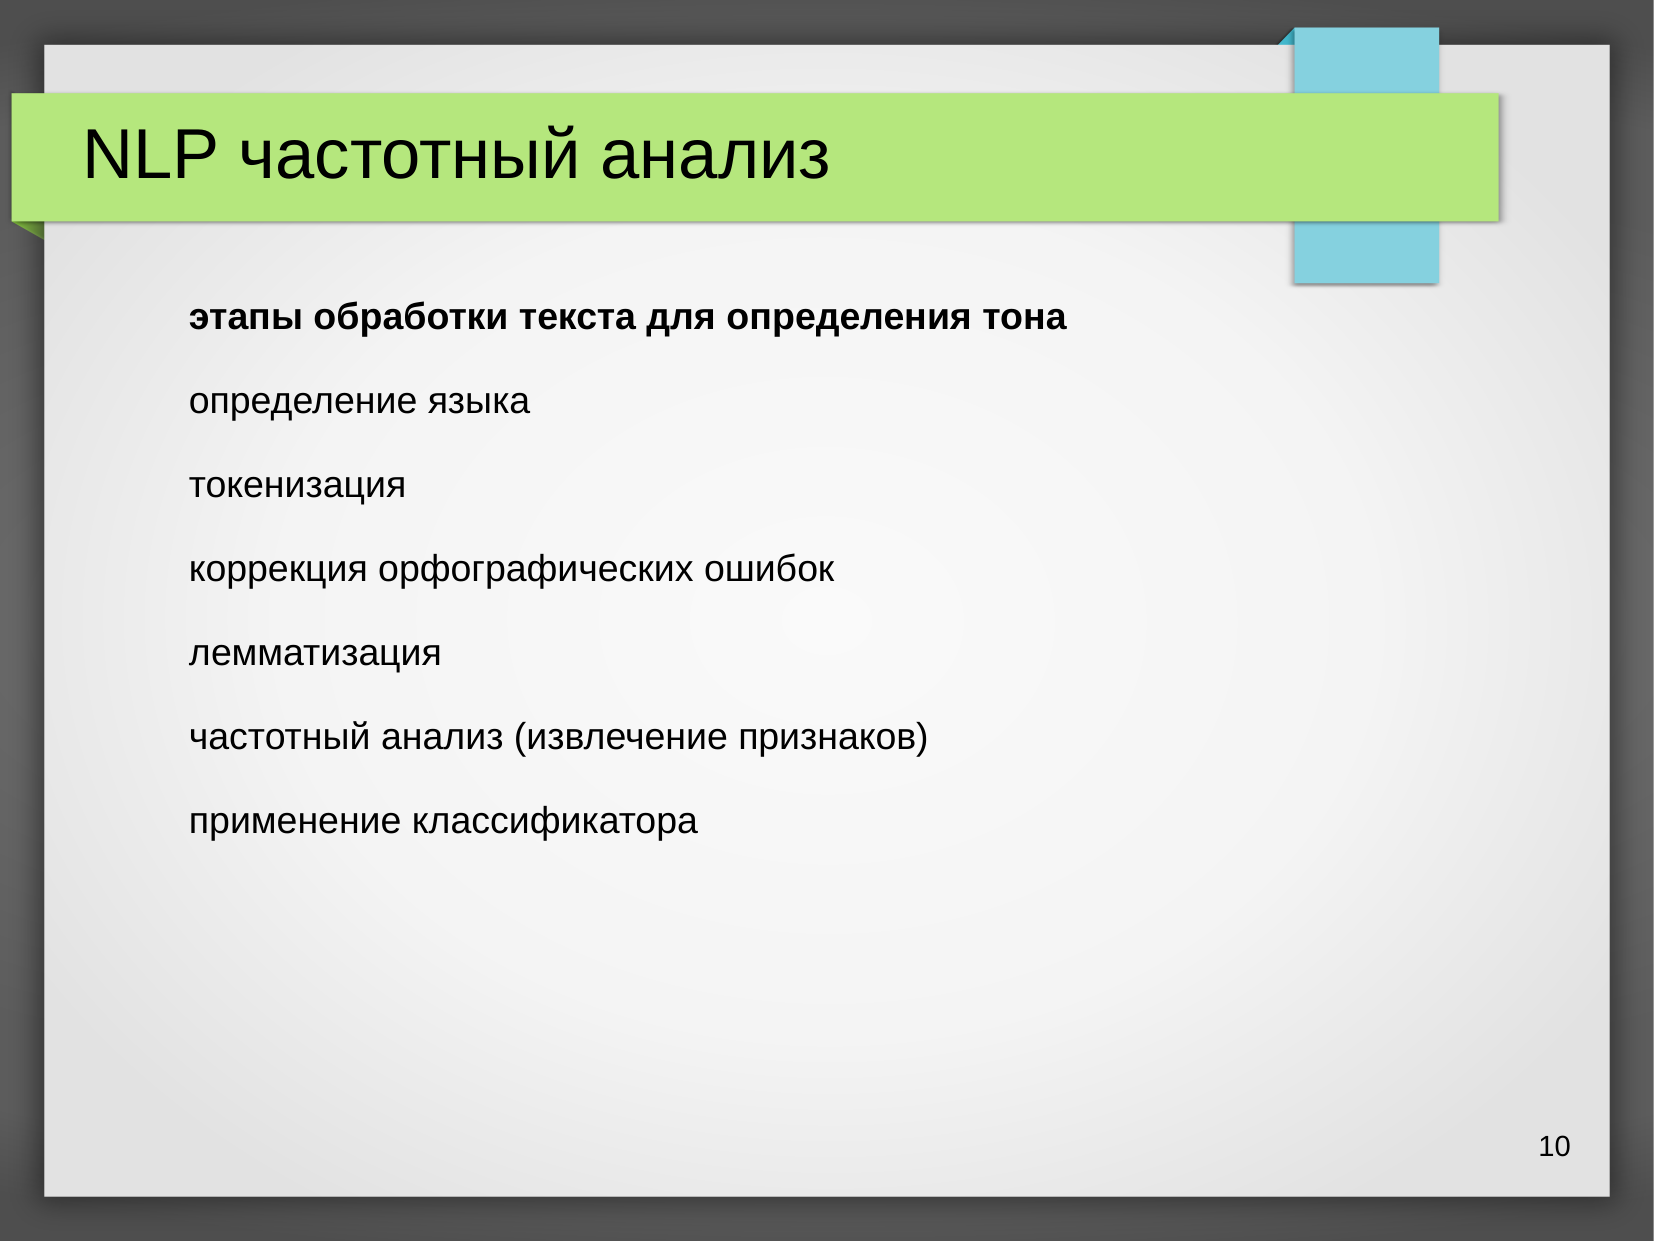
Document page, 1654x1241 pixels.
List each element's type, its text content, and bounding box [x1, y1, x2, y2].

title NLP частотный анализ [82, 113, 1406, 194]
text_box этапы обработки текста для определения тона определение языка токенизация коррекция орфографических ошибок лемматизация частотный анализ (извлечение признаков) применение классификатора [188, 295, 1323, 924]
picture [0, 0, 1654, 1241]
